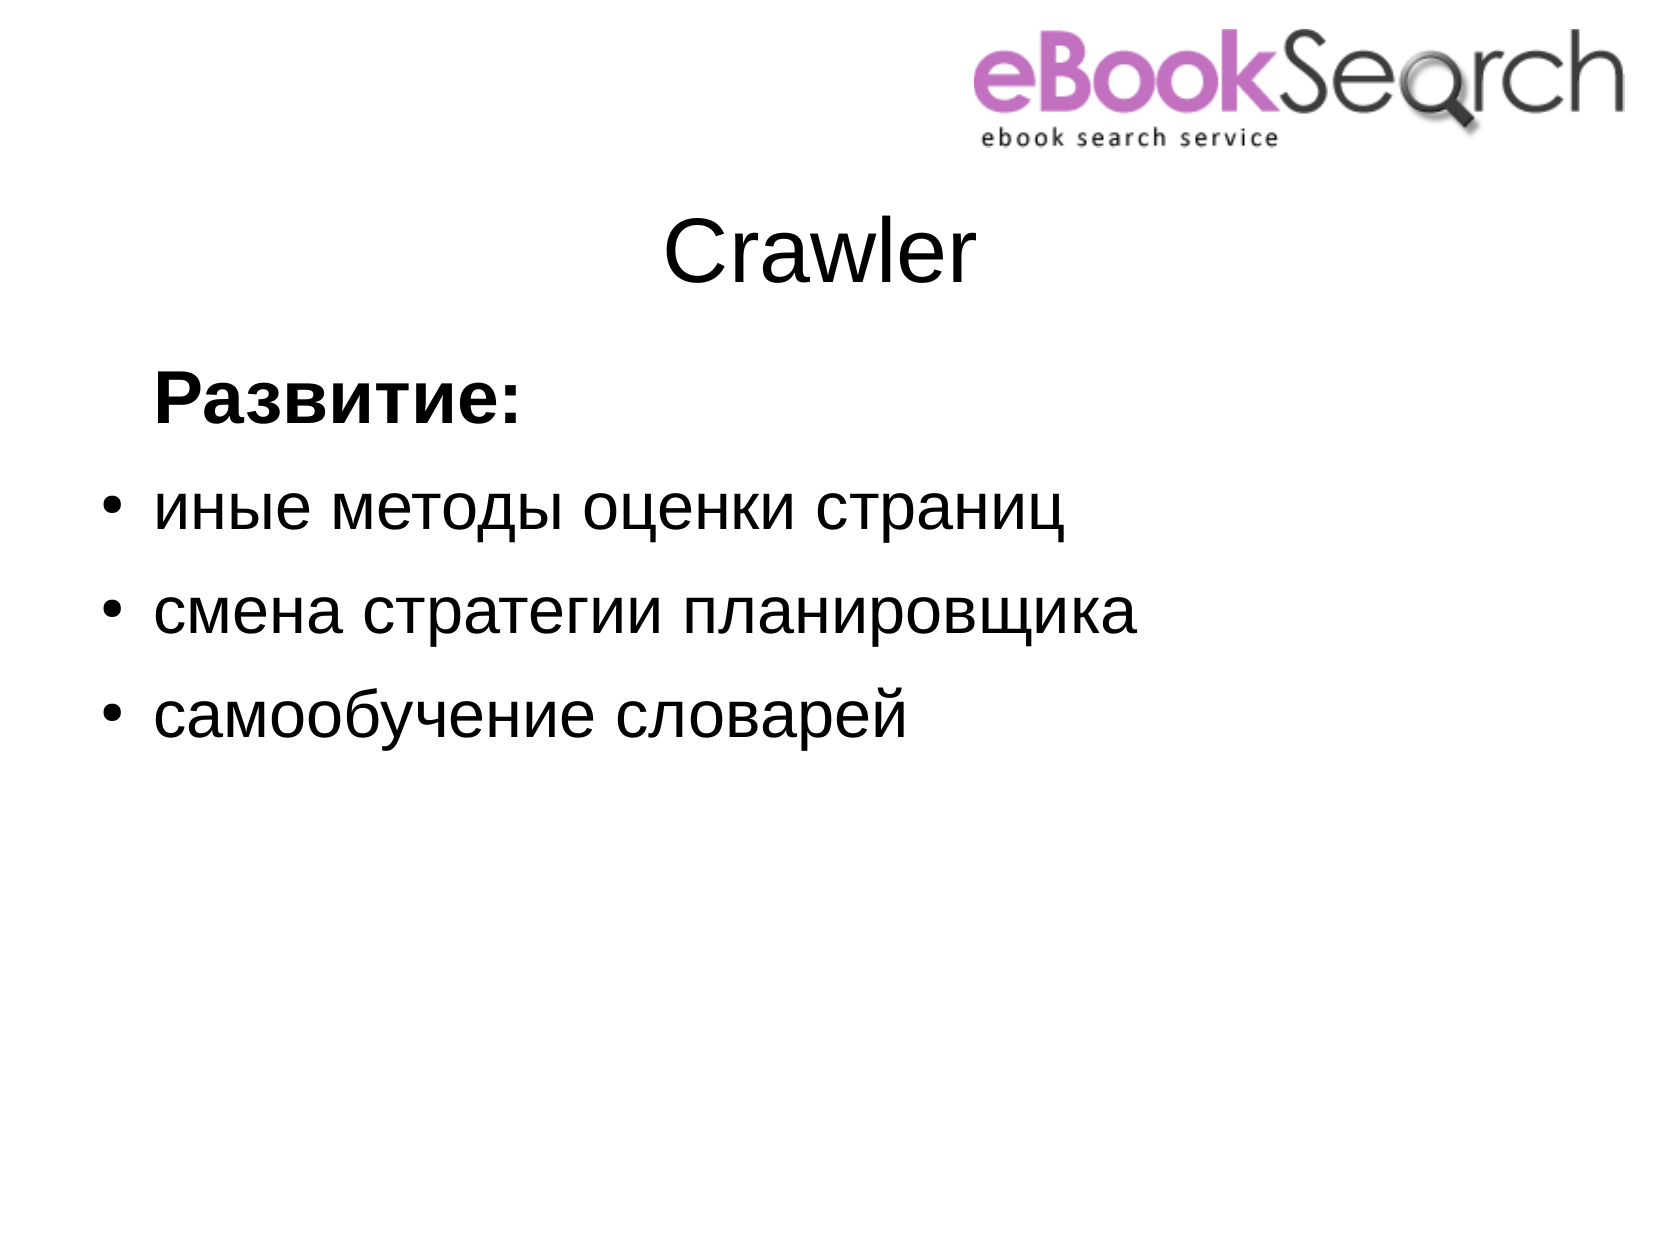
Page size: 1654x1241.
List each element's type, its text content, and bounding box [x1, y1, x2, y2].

title Crawler [76, 147, 1566, 355]
picture [974, 29, 1625, 148]
list Развитие: иные методы оценки страниц смена стратегии планировщика самообучение словарей [82, 355, 1571, 1174]
